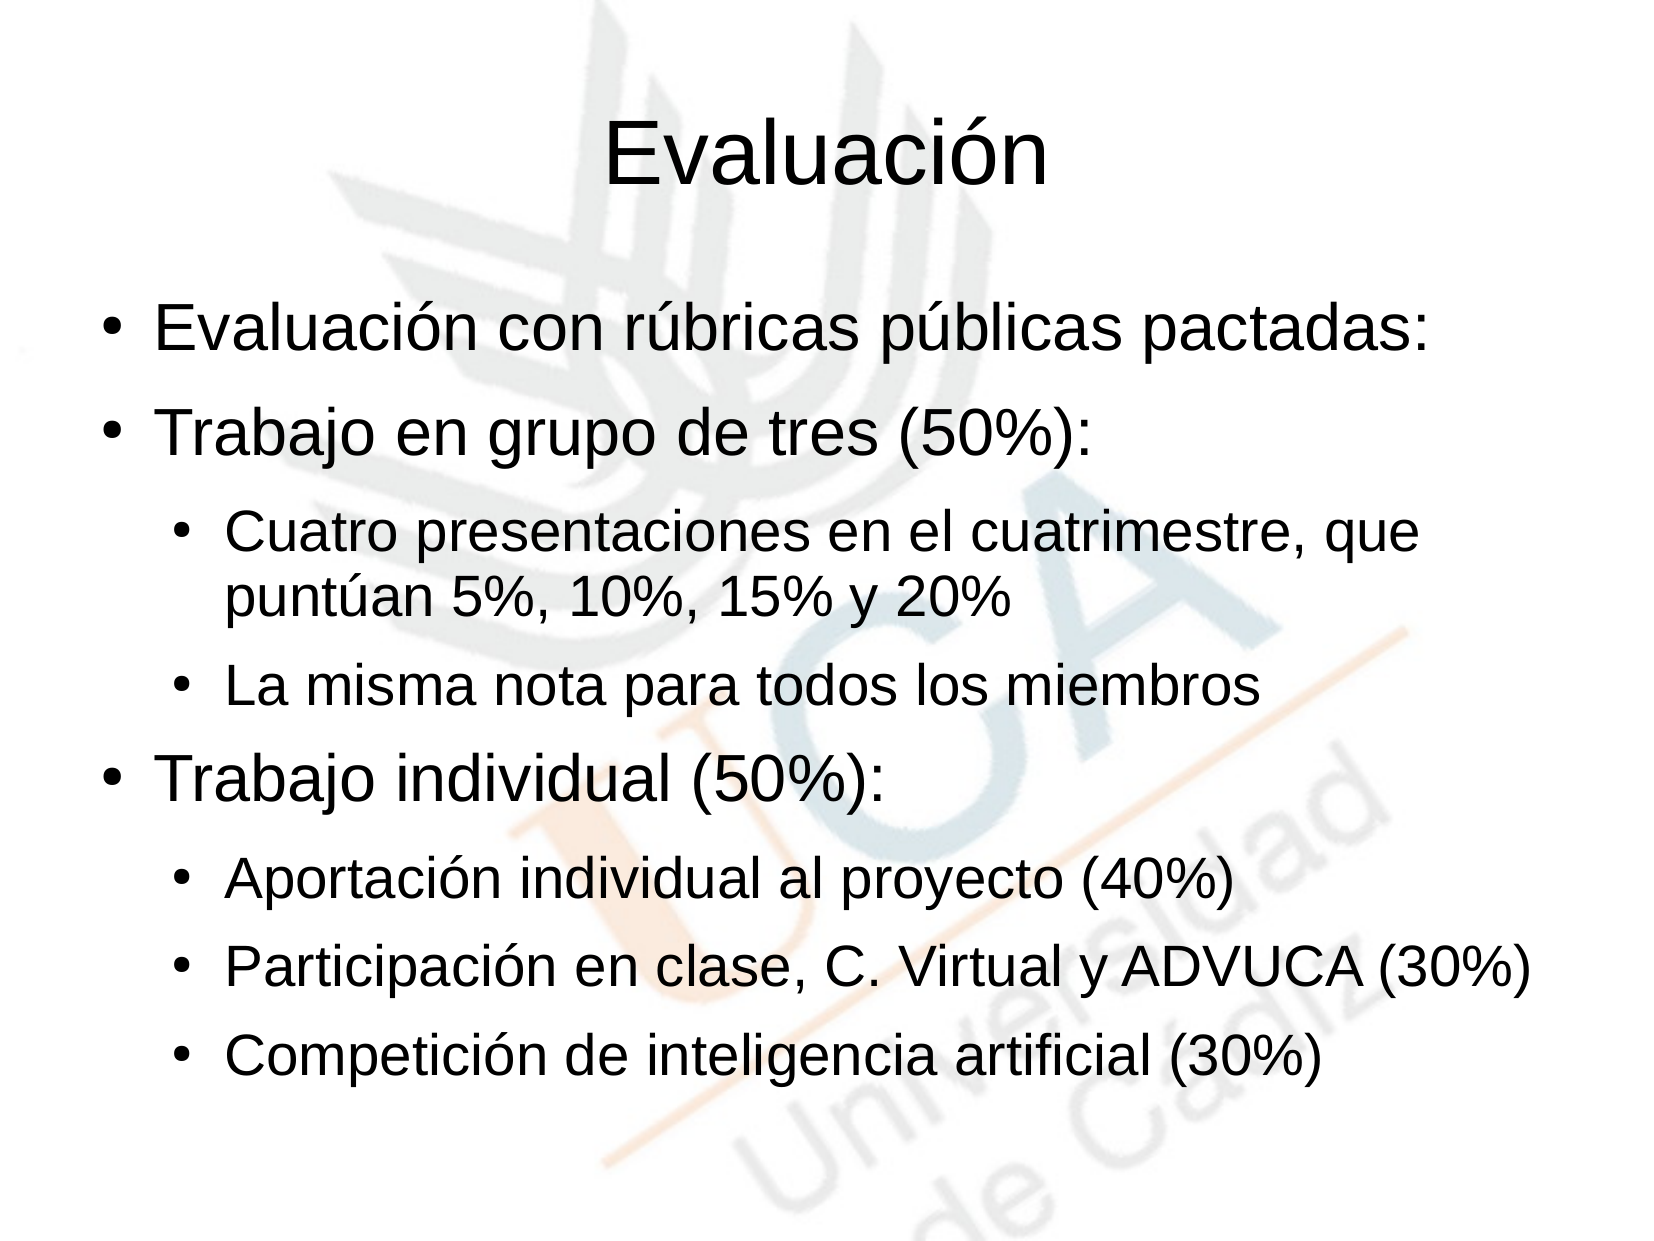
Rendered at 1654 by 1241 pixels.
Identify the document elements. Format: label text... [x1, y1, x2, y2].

list Evaluación con rúbricas públicas pactadas: Trabajo en grupo de tres (50%): Cuatro presentaciones en el cuatrimestre, que puntúan 5%, 10%, 15% y 20% La misma nota para todos los miembros Trabajo individual (50%): Aportación individual al proyecto (40%) Participación en clase, C. Virtual y ADVUCA (30%) Competición de inteligencia artificial (30%) [82, 290, 1571, 1094]
picture [0, 0, 1654, 1241]
title Evaluación [82, 56, 1571, 250]
